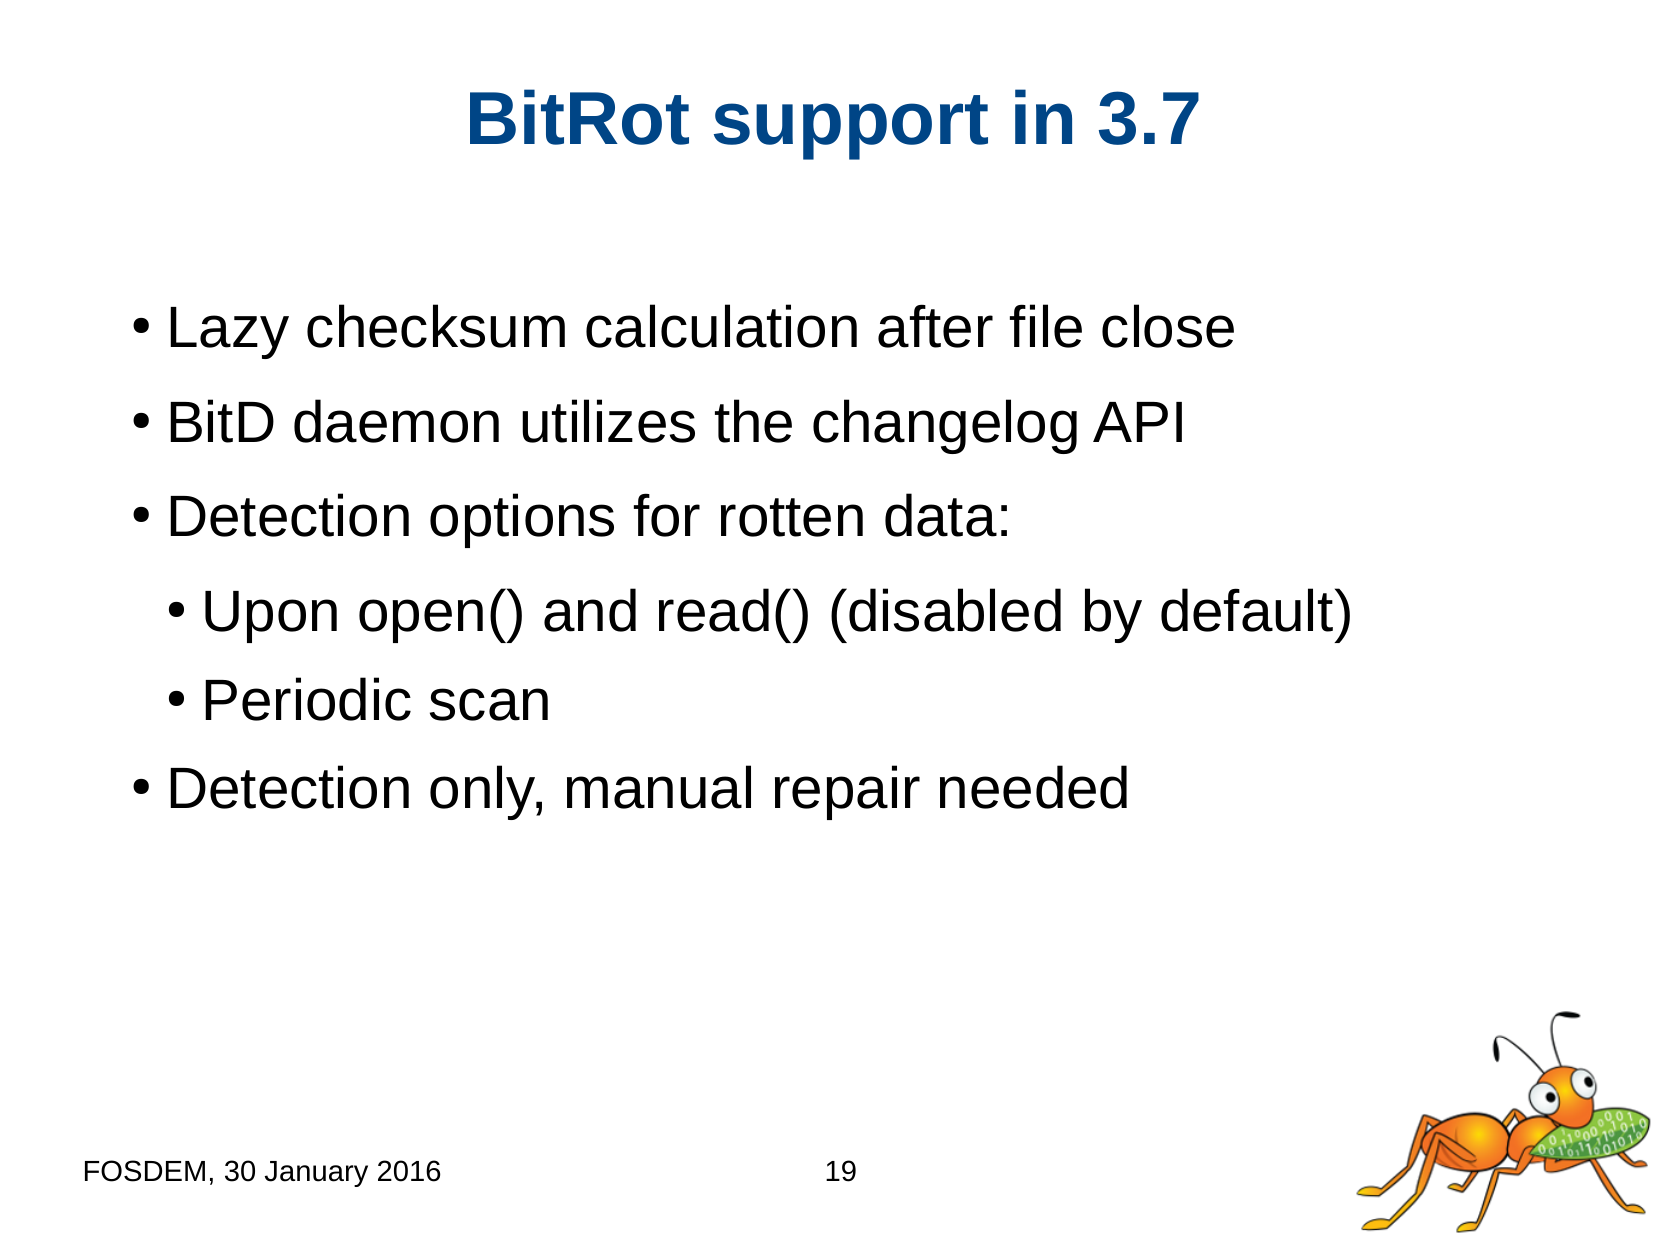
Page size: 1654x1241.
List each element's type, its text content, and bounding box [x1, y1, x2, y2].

list Lazy checksum calculation after file close BitD daemon utilizes the changelog API Detection options for rotten data: Upon open() and read() (disabled by default) Periodic scan Detection only, manual repair needed [130, 294, 1619, 1120]
picture [1353, 1009, 1654, 1235]
title BitRot support in 3.7 [90, 15, 1579, 223]
